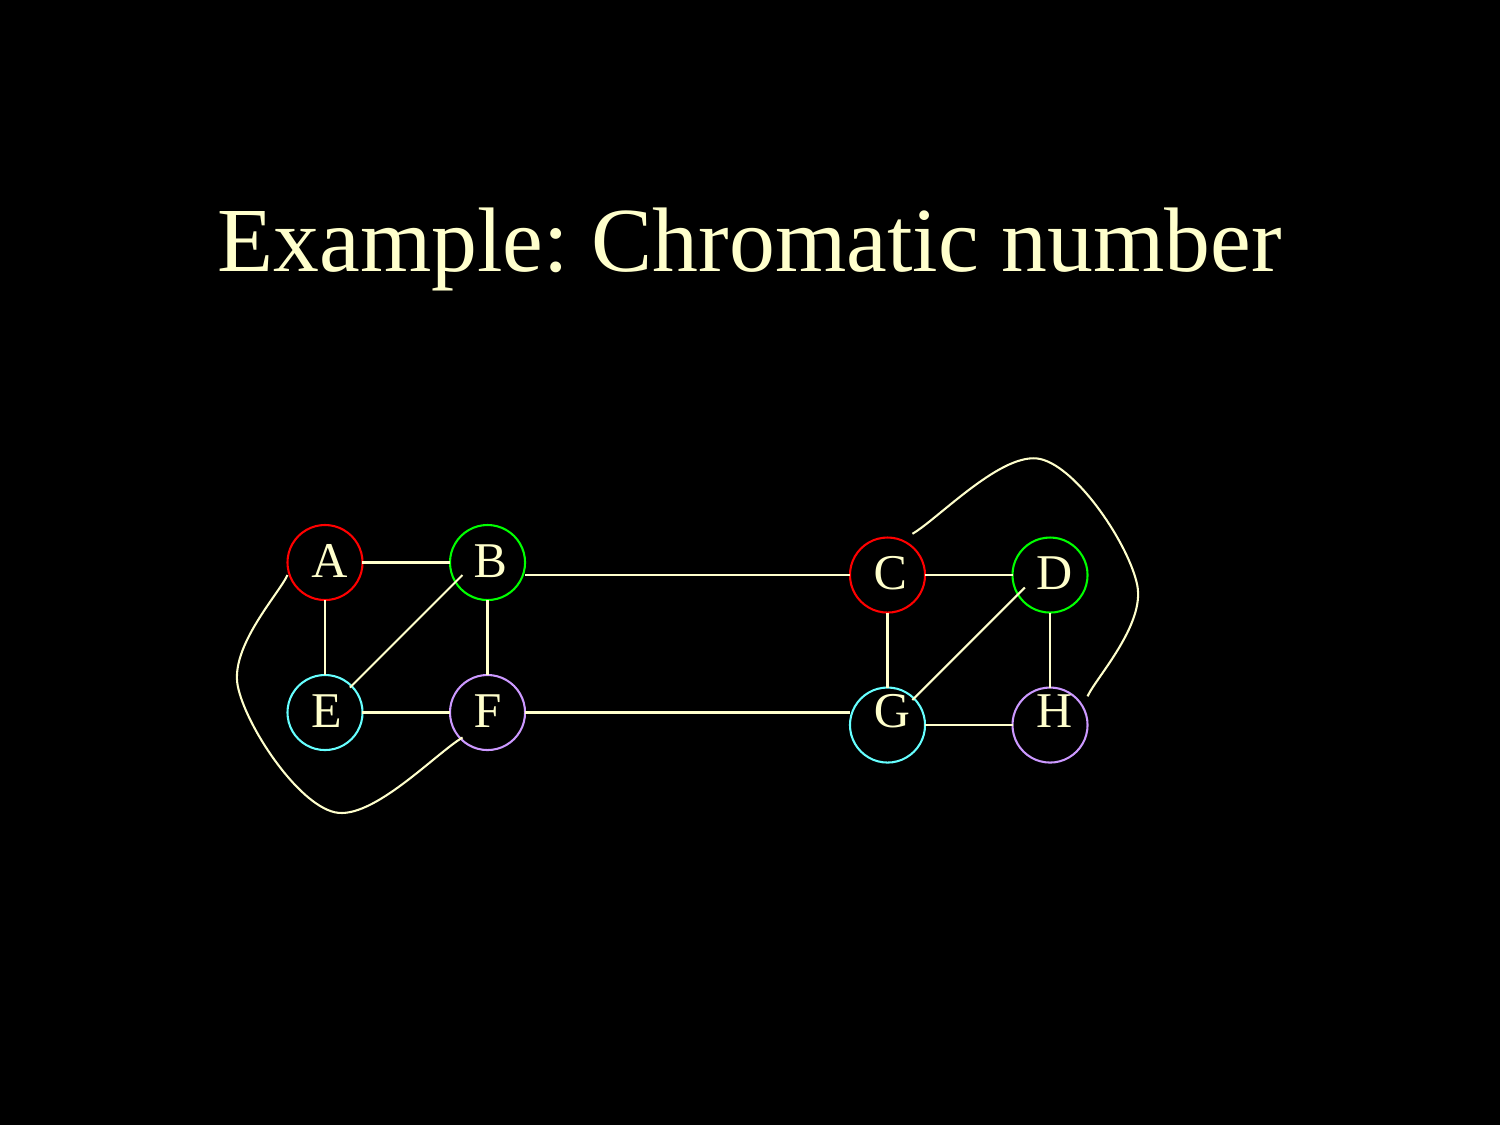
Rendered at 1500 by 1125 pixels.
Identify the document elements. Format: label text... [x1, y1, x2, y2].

text_box A [296, 524, 363, 596]
text_box C [858, 537, 922, 609]
text_box E [296, 674, 357, 746]
text_box D [1021, 537, 1088, 609]
text_box H [1021, 674, 1088, 746]
text_box B [458, 524, 522, 596]
text_box F [458, 674, 517, 746]
text_box G [858, 674, 925, 746]
title Example: Chromatic number [22, 145, 1480, 336]
